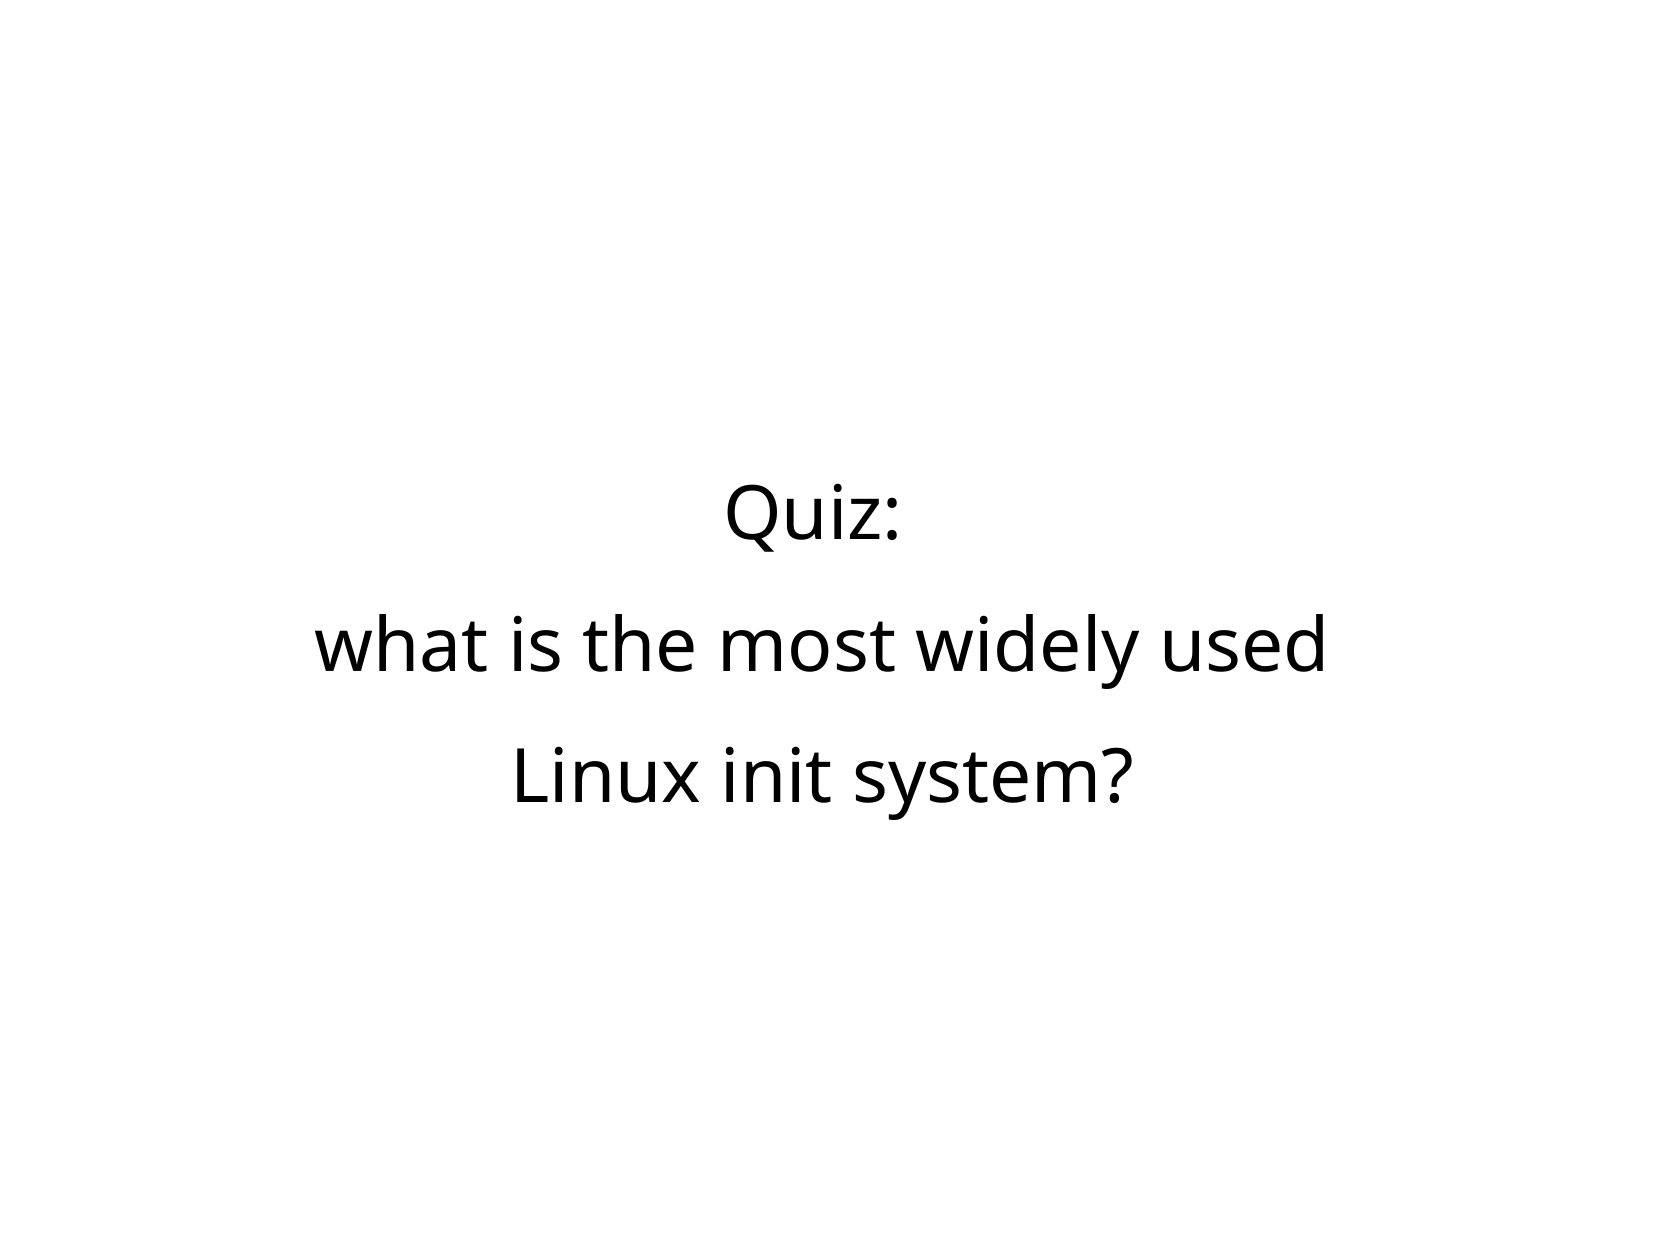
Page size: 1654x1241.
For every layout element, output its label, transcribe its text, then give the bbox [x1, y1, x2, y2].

list Quiz: what is the most widely used Linux init system? [285, 458, 1361, 826]
